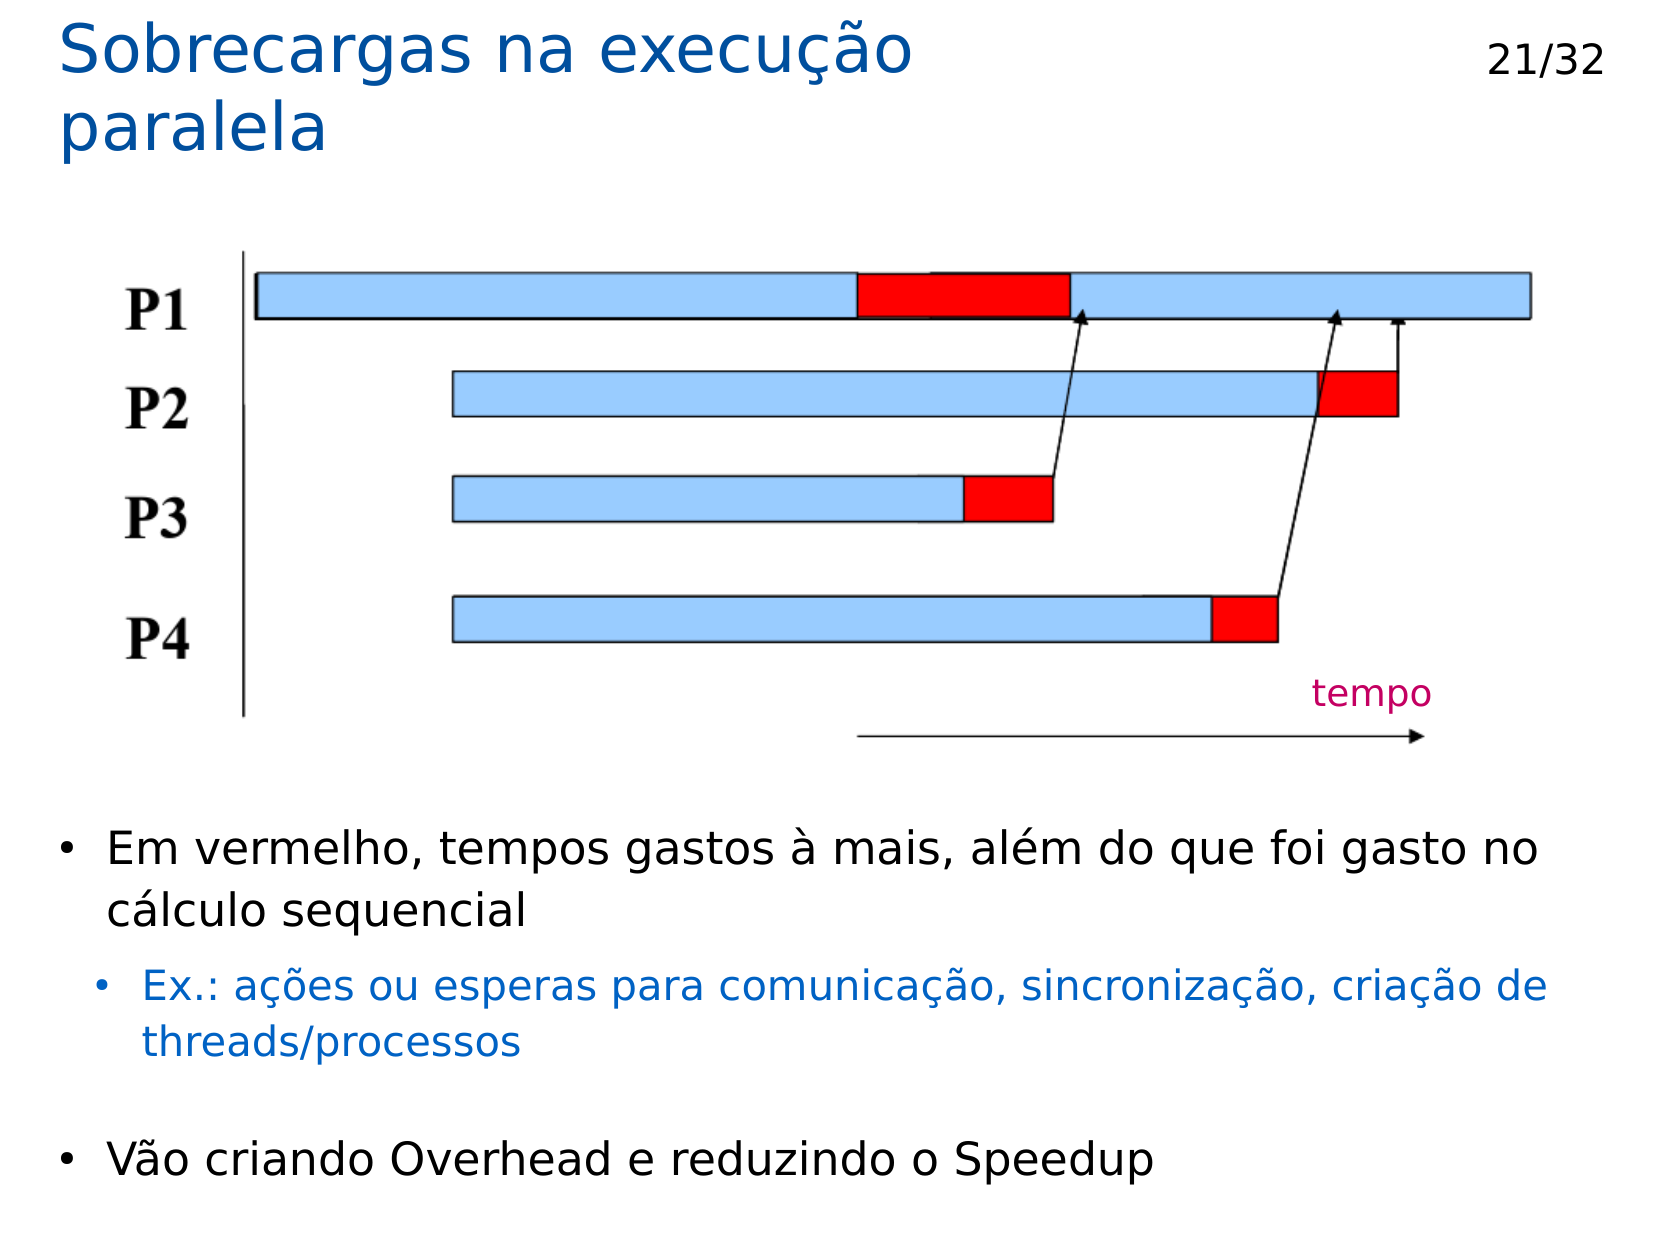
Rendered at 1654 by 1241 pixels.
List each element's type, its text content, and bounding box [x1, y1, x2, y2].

picture [119, 250, 1542, 750]
list Em vermelho, tempos gastos à mais, além do que foi gasto no cálculo sequencial Ex.: ações ou esperas para comunicação, sincronização, criação de threads/processos Vão criando Overhead e reduzindo o Speedup [59, 814, 1595, 1211]
title Sobrecargas na execução paralela [59, 10, 1506, 167]
text_box tempo [1296, 664, 1513, 723]
